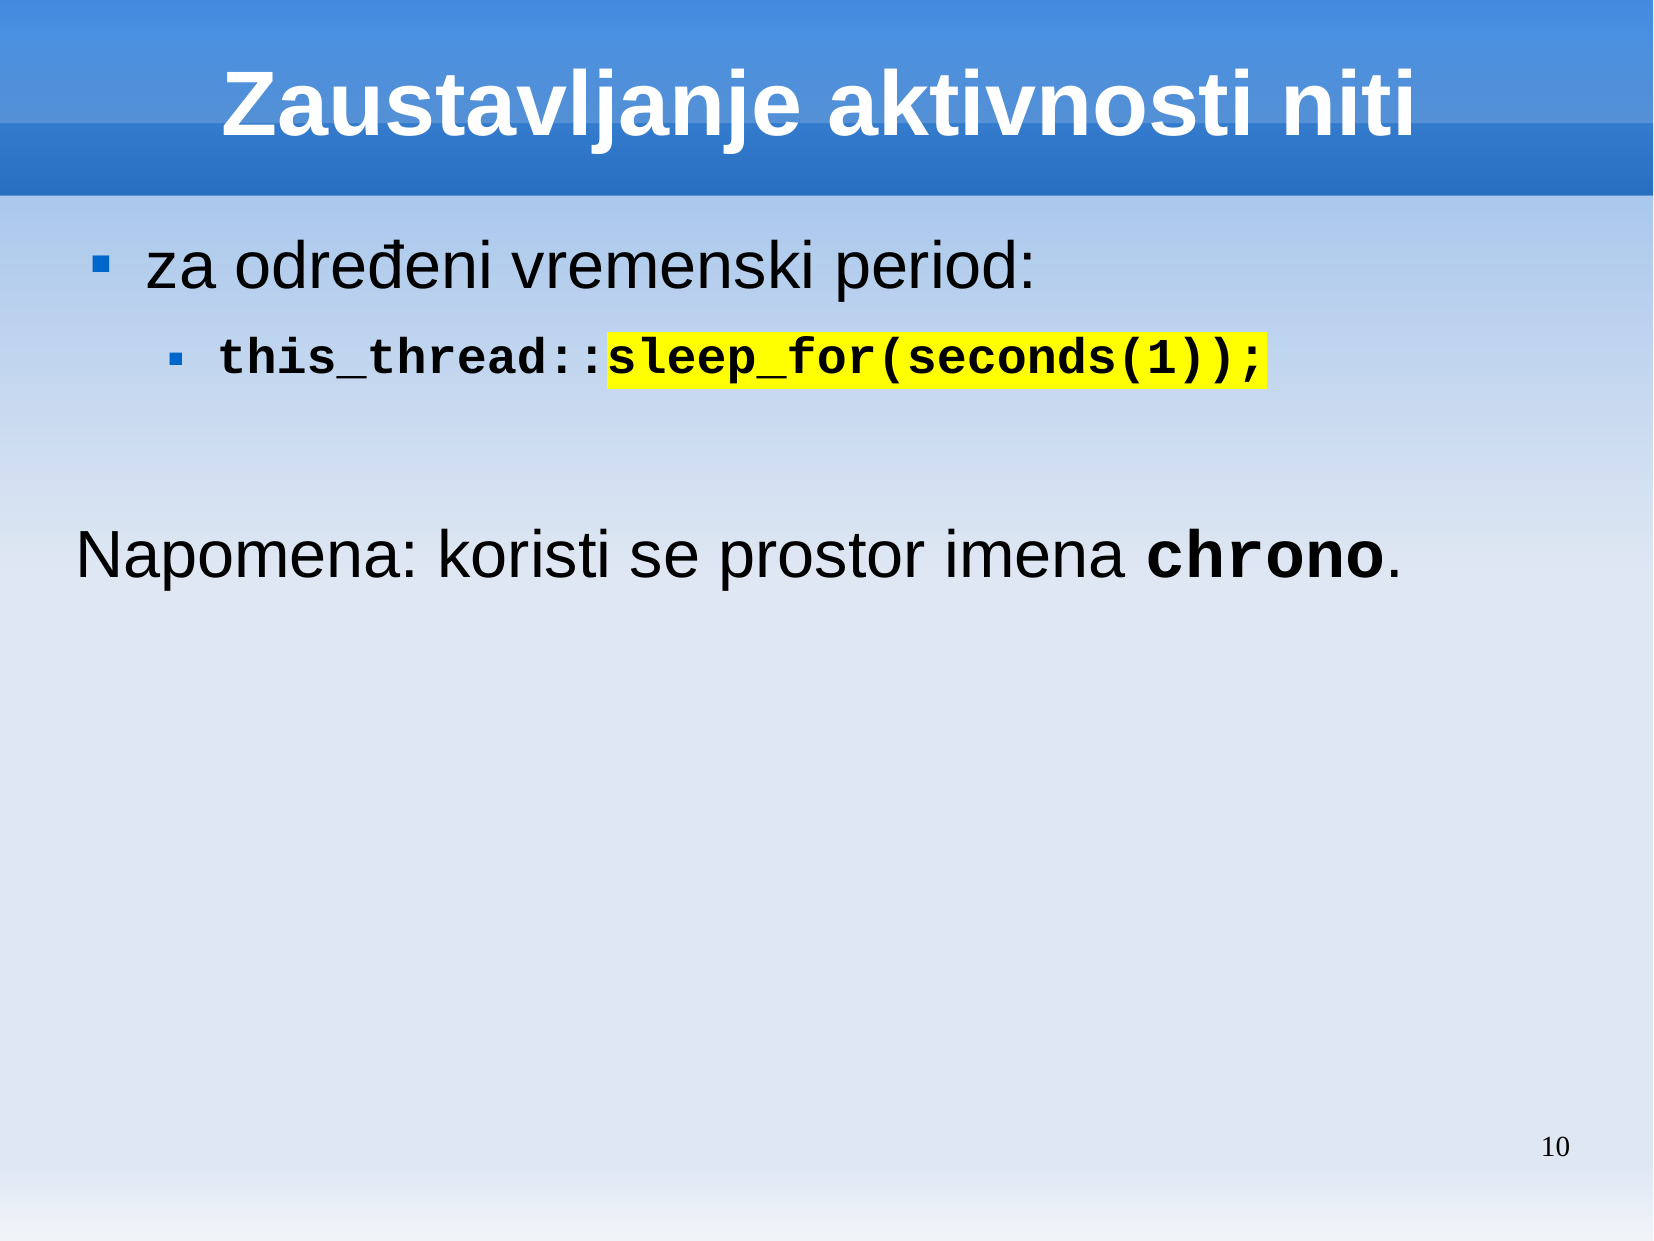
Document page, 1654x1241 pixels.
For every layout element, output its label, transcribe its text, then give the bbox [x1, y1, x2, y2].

picture [0, 0, 1654, 1241]
list za određeni vremenski period: this_thread::sleep_for(seconds(1)); Napomena: koristi se prostor imena chrono. [75, 227, 1563, 1047]
title Zaustavljanje aktivnosti niti [76, 0, 1565, 208]
